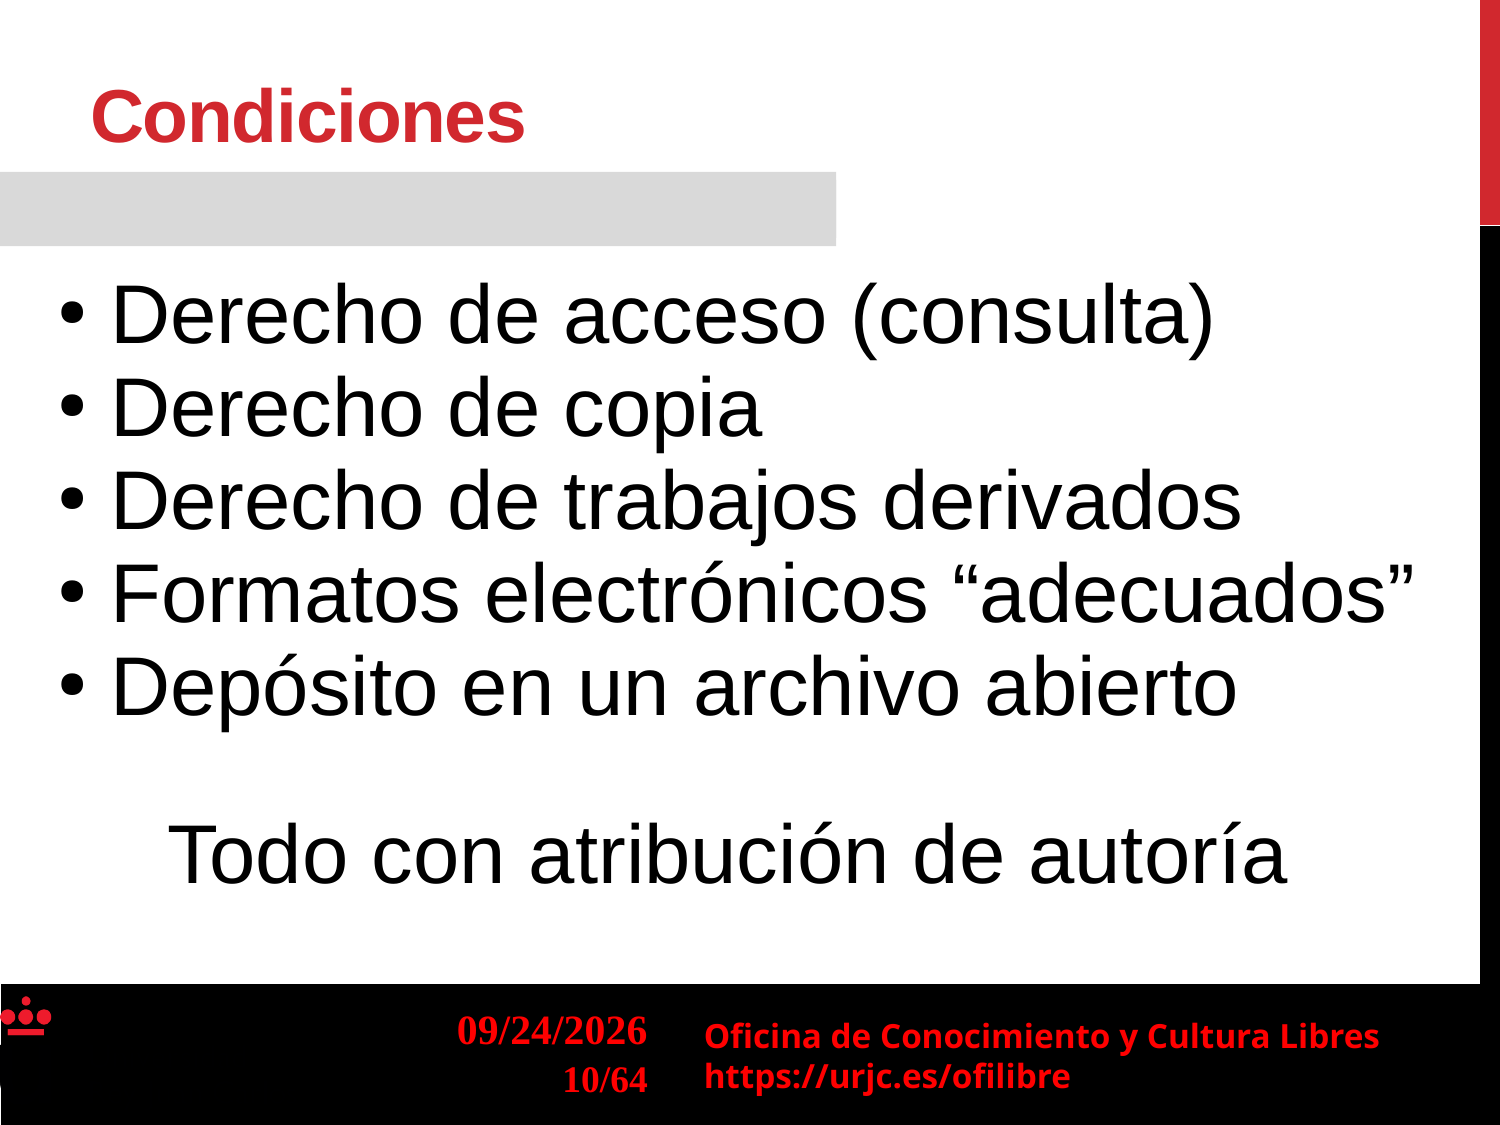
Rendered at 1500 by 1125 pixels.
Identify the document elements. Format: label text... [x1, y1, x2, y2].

text_box Condiciones [0, 24, 1326, 172]
text_box Derecho de acceso (consulta) Derecho de copia Derecho de trabajos derivados Formatos electrónicos “adecuados” Depósito en un archivo abierto Todo con atribución de autoría [24, 261, 1432, 931]
title [75, 15, 1425, 172]
text_box [0, 171, 837, 238]
